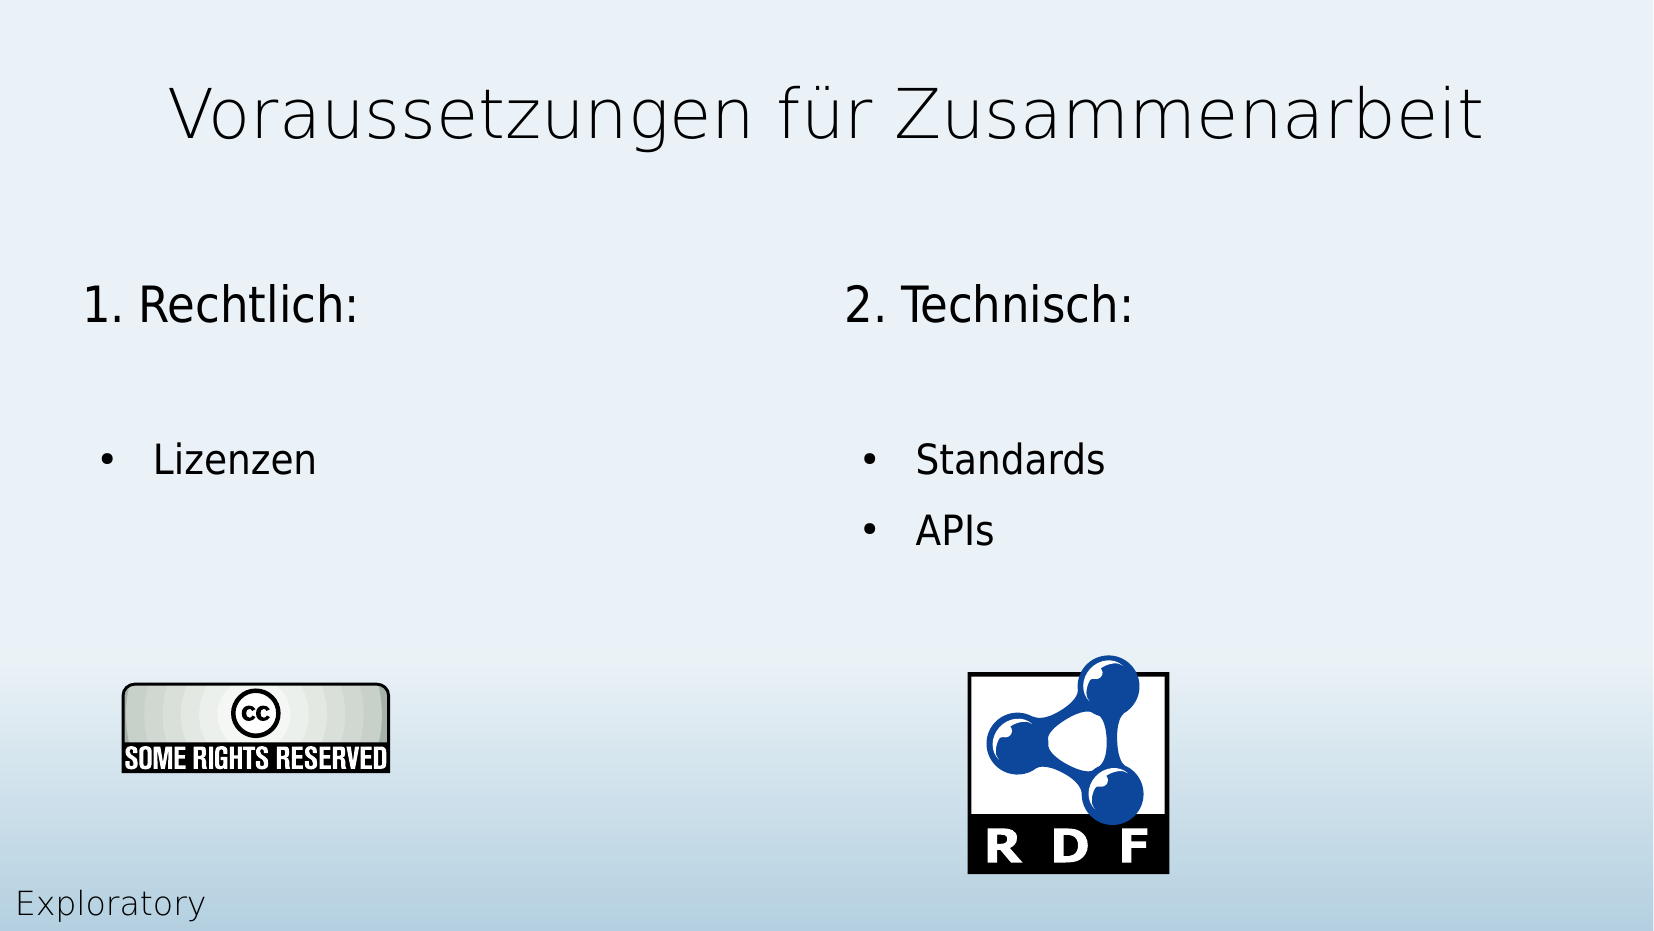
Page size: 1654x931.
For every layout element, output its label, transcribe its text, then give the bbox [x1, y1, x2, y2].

title Voraussetzungen für Zusammenarbeit [82, 37, 1571, 193]
picture [967, 655, 1170, 875]
list 1. Rechtlich: Lizenzen [82, 275, 809, 815]
picture [106, 566, 402, 863]
list 2. Technisch: Standards APIs [844, 275, 1571, 815]
